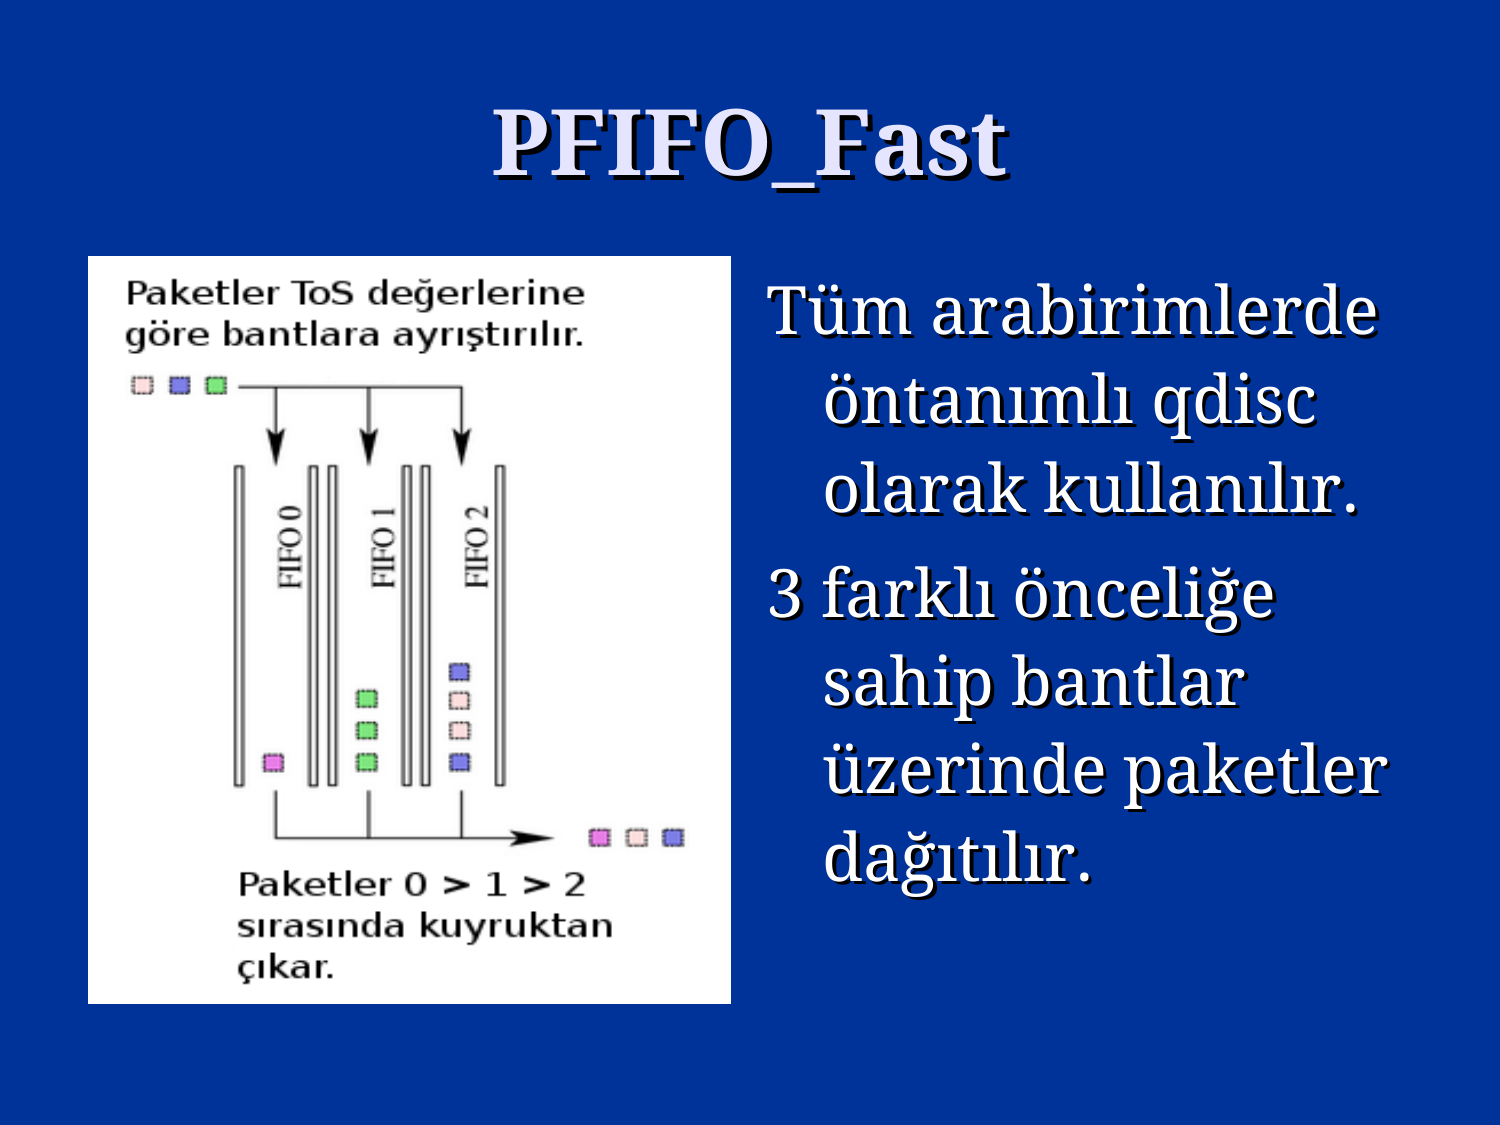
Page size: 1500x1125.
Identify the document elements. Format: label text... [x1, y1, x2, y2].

list Tüm arabirimlerde öntanımlı qdisc olarak kullanılır. 3 farklı önceliğe sahip bantlar üzerinde paketler dağıtılır. [766, 263, 1426, 1006]
picture [88, 256, 731, 1004]
title PFIFO_Fast [75, 44, 1426, 233]
